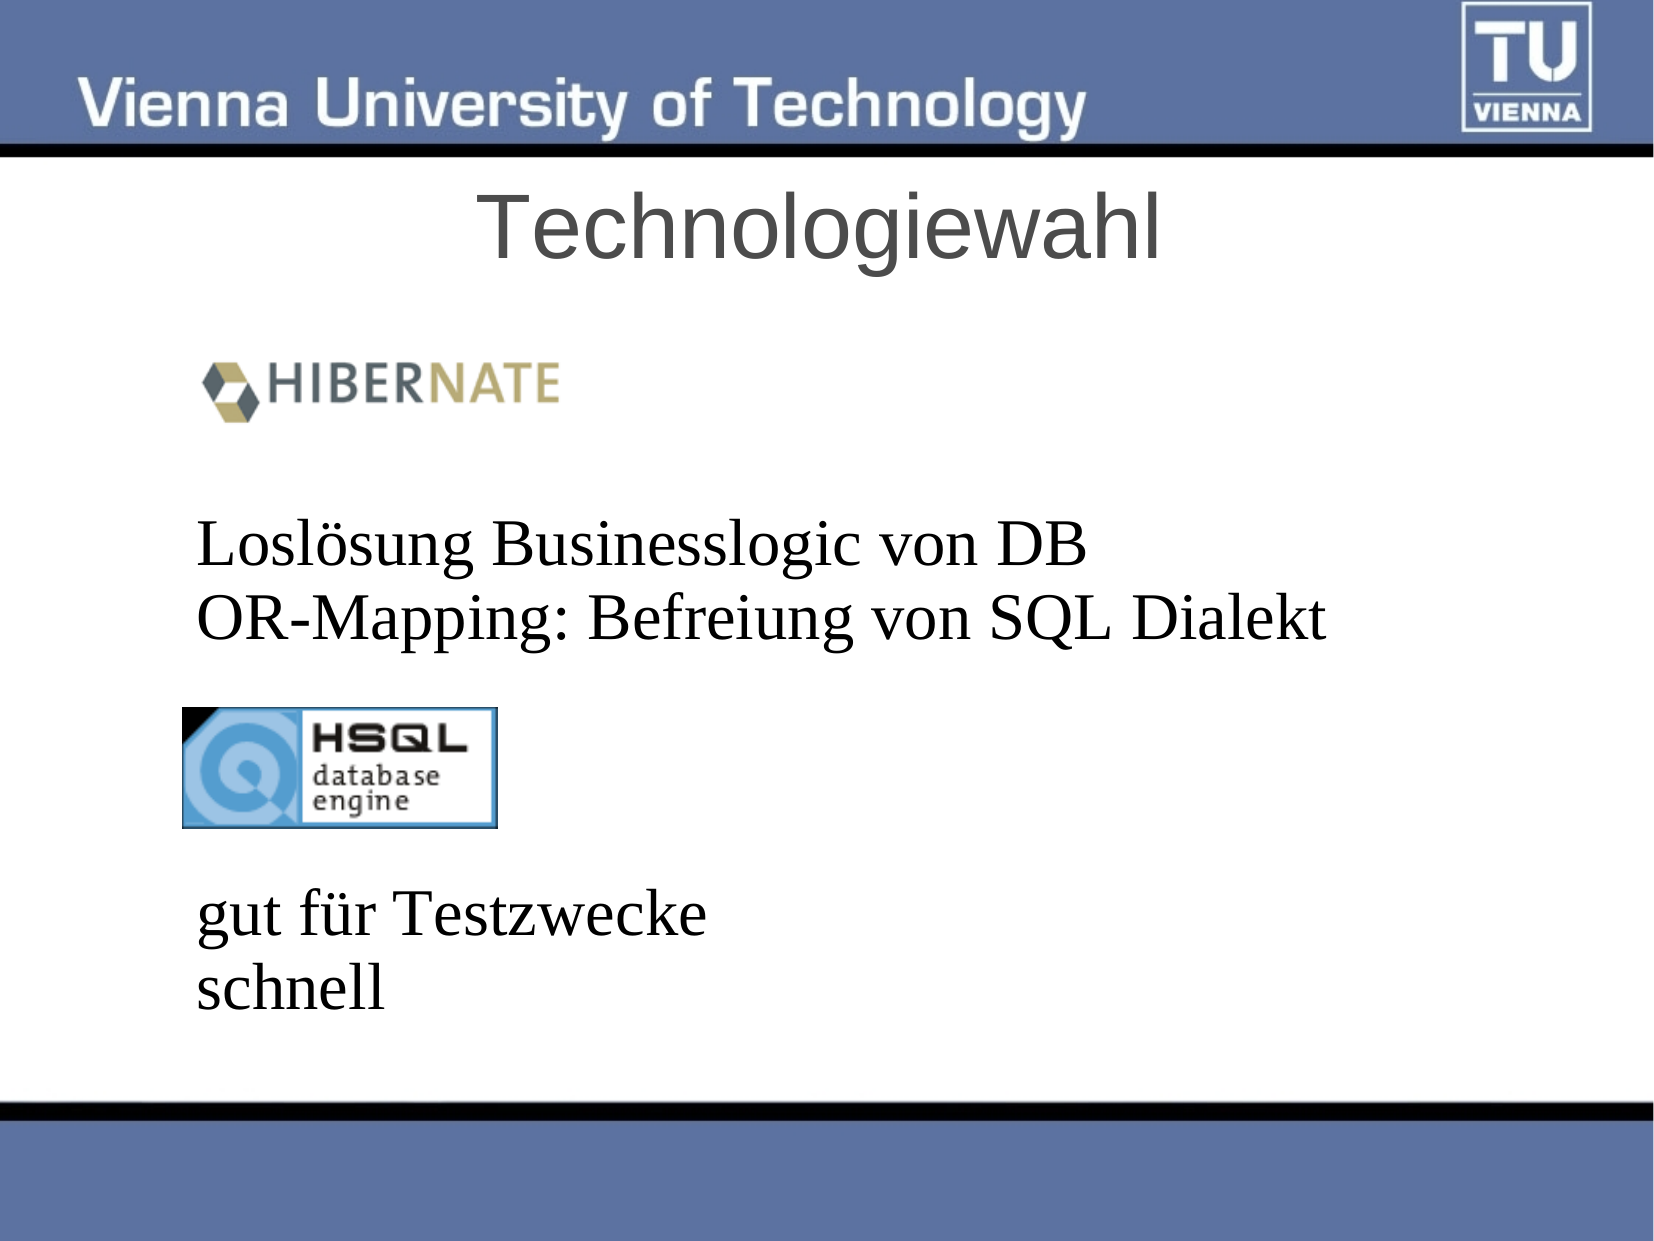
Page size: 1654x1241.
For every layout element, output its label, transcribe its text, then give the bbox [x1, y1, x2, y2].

subtitle Loslösung Businesslogic von DB OR-Mapping: Befreiung von SQL Dialekt gut für Testzwecke schnell [121, 299, 1534, 1083]
picture [0, 0, 1654, 1241]
title Technologiewahl [113, 144, 1526, 309]
